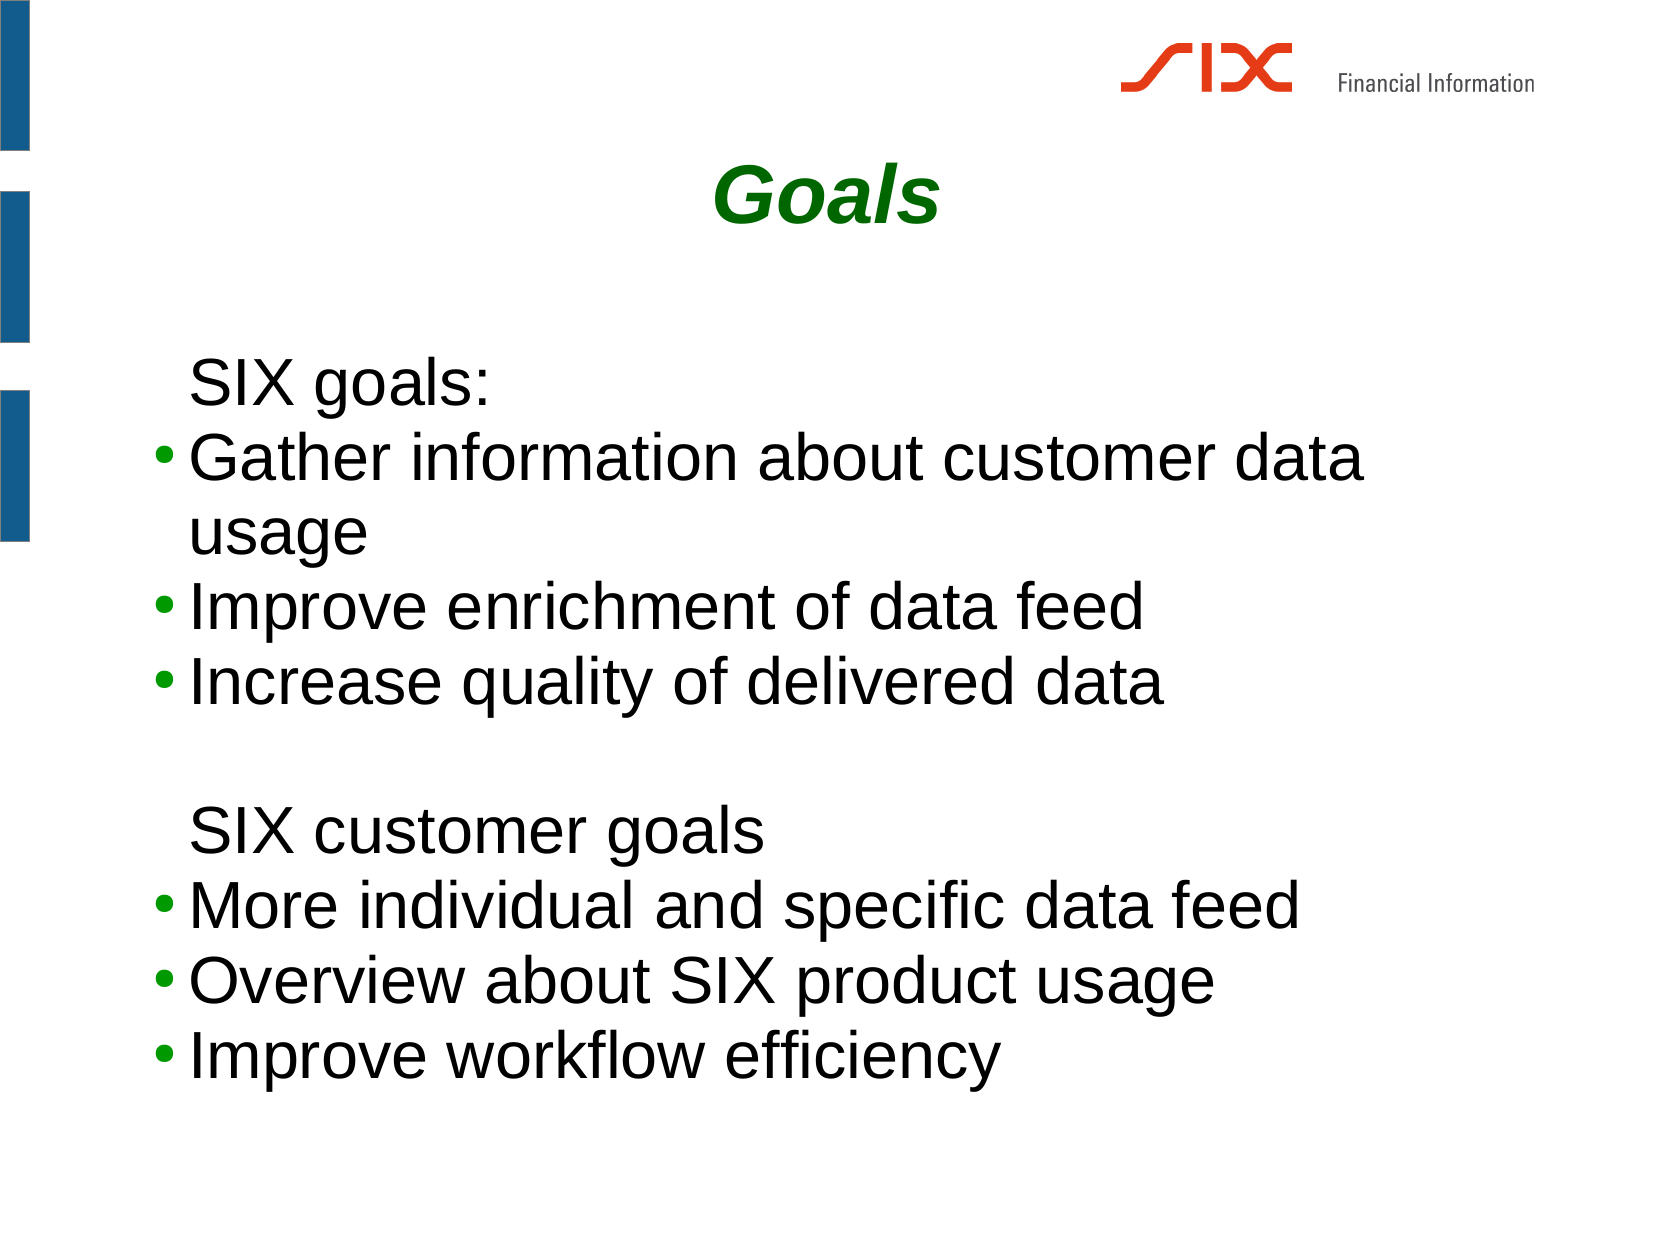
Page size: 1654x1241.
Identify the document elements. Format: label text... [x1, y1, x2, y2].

list SIX goals: Gather information about customer data usage Improve enrichment of data feed Increase quality of delivered data SIX customer goals More individual and specific data feed Overview about SIX product usage Improve workflow efficiency [152, 344, 1534, 1127]
picture [1121, 43, 1534, 91]
title Goals [121, 91, 1534, 299]
